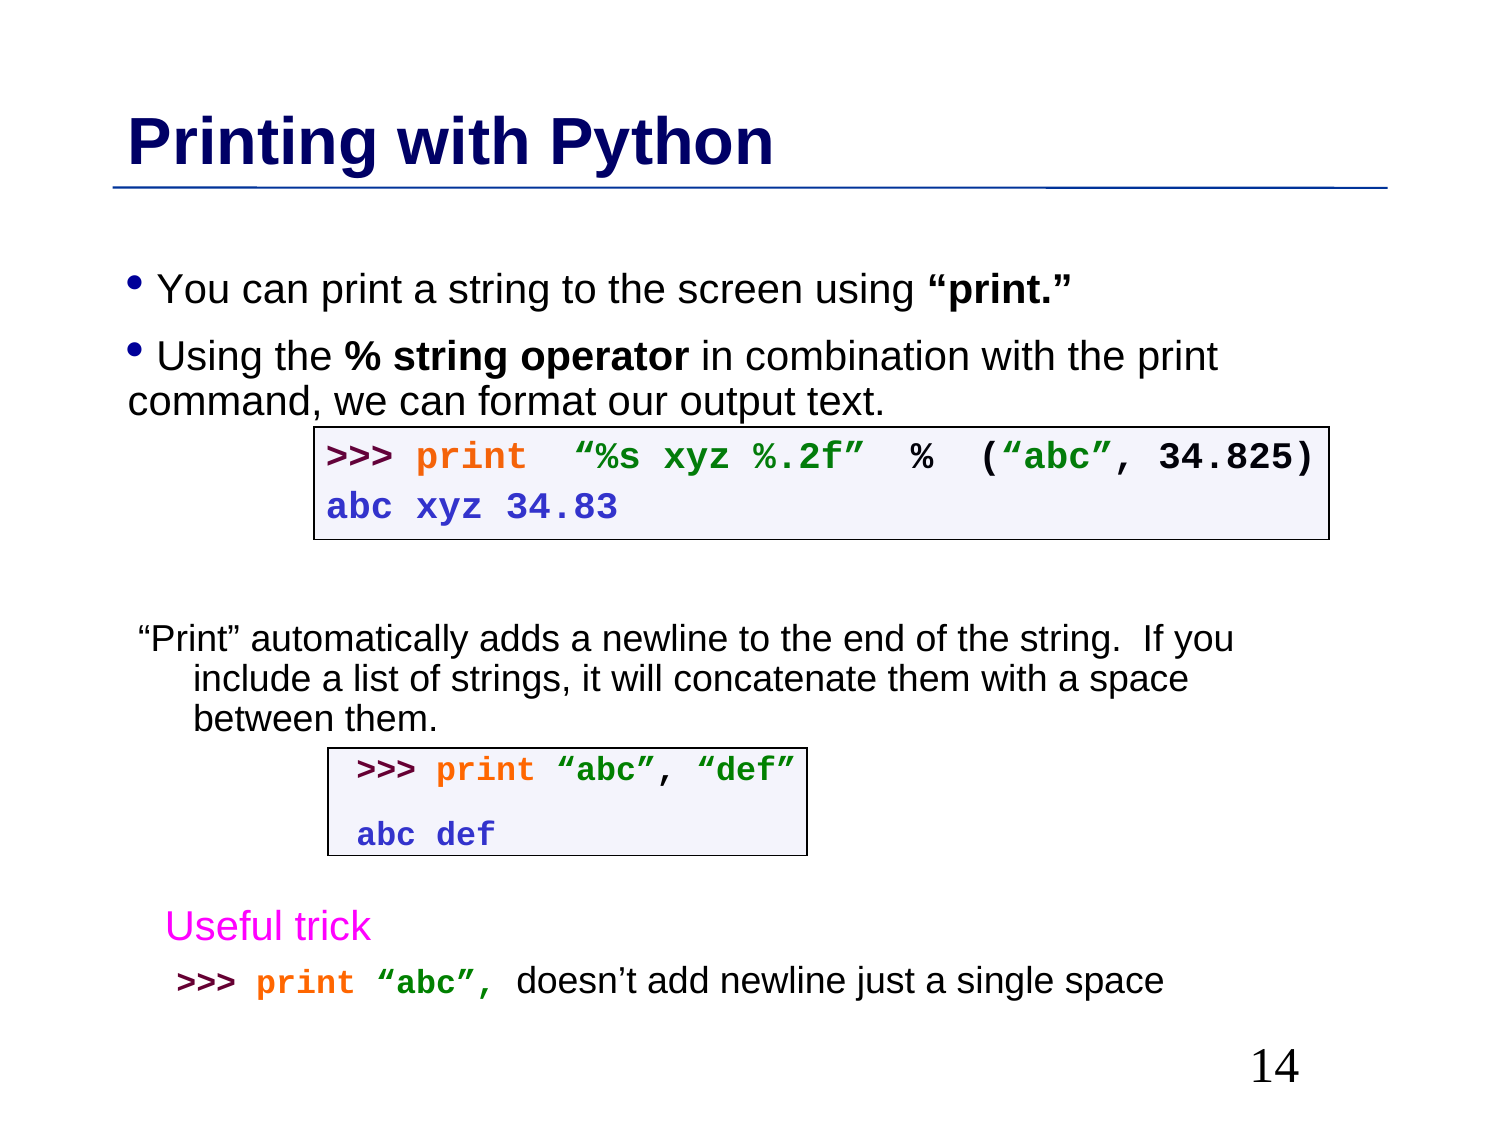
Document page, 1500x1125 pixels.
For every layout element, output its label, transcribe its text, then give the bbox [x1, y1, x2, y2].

text_box Useful trick >>> print “abc”, doesn’t add newline just a single space [150, 900, 1180, 1015]
text_box “Print” automatically adds a newline to the end of the string. If you include a list of strings, it will concatenate them with a space between them. >>> print “abc”, “def” abc def [138, 618, 1291, 1021]
text_box <number> [1074, 994, 1387, 1125]
list You can print a string to the screen using “print.” Using the % string operator in combination with the print command, we can format our output text. >>> print “%s xyz %.2f” % (“abc”, 34.825) abc xyz 34.83 [112, 259, 1401, 698]
title Printing with Python [112, 89, 1388, 185]
text_box [314, 426, 1330, 540]
